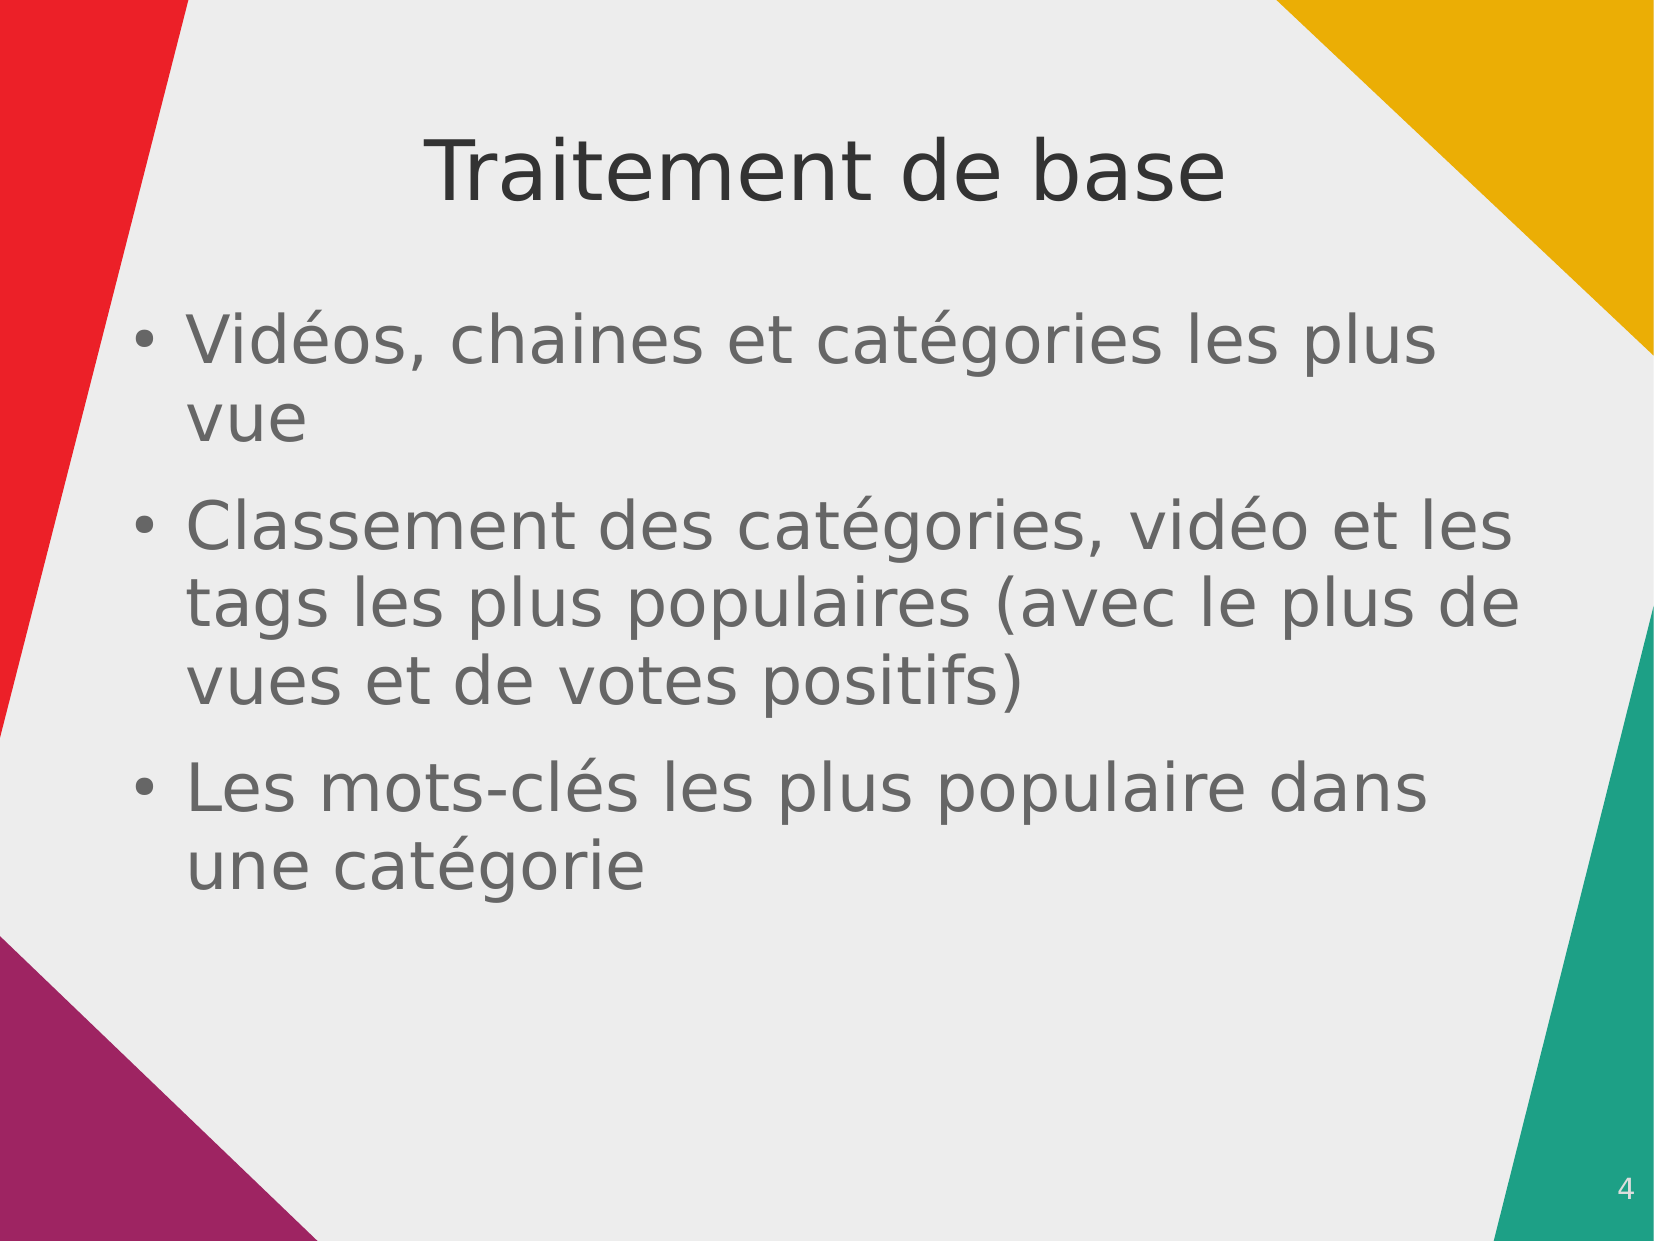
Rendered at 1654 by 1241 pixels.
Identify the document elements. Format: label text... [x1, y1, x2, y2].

list Vidéos, chaines et catégories les plus vue Classement des catégories, vidéo et les tags les plus populaires (avec le plus de vues et de votes positifs) Les mots-clés les plus populaire dans une catégorie [114, 302, 1539, 1033]
title Traitement de base [114, 73, 1539, 271]
